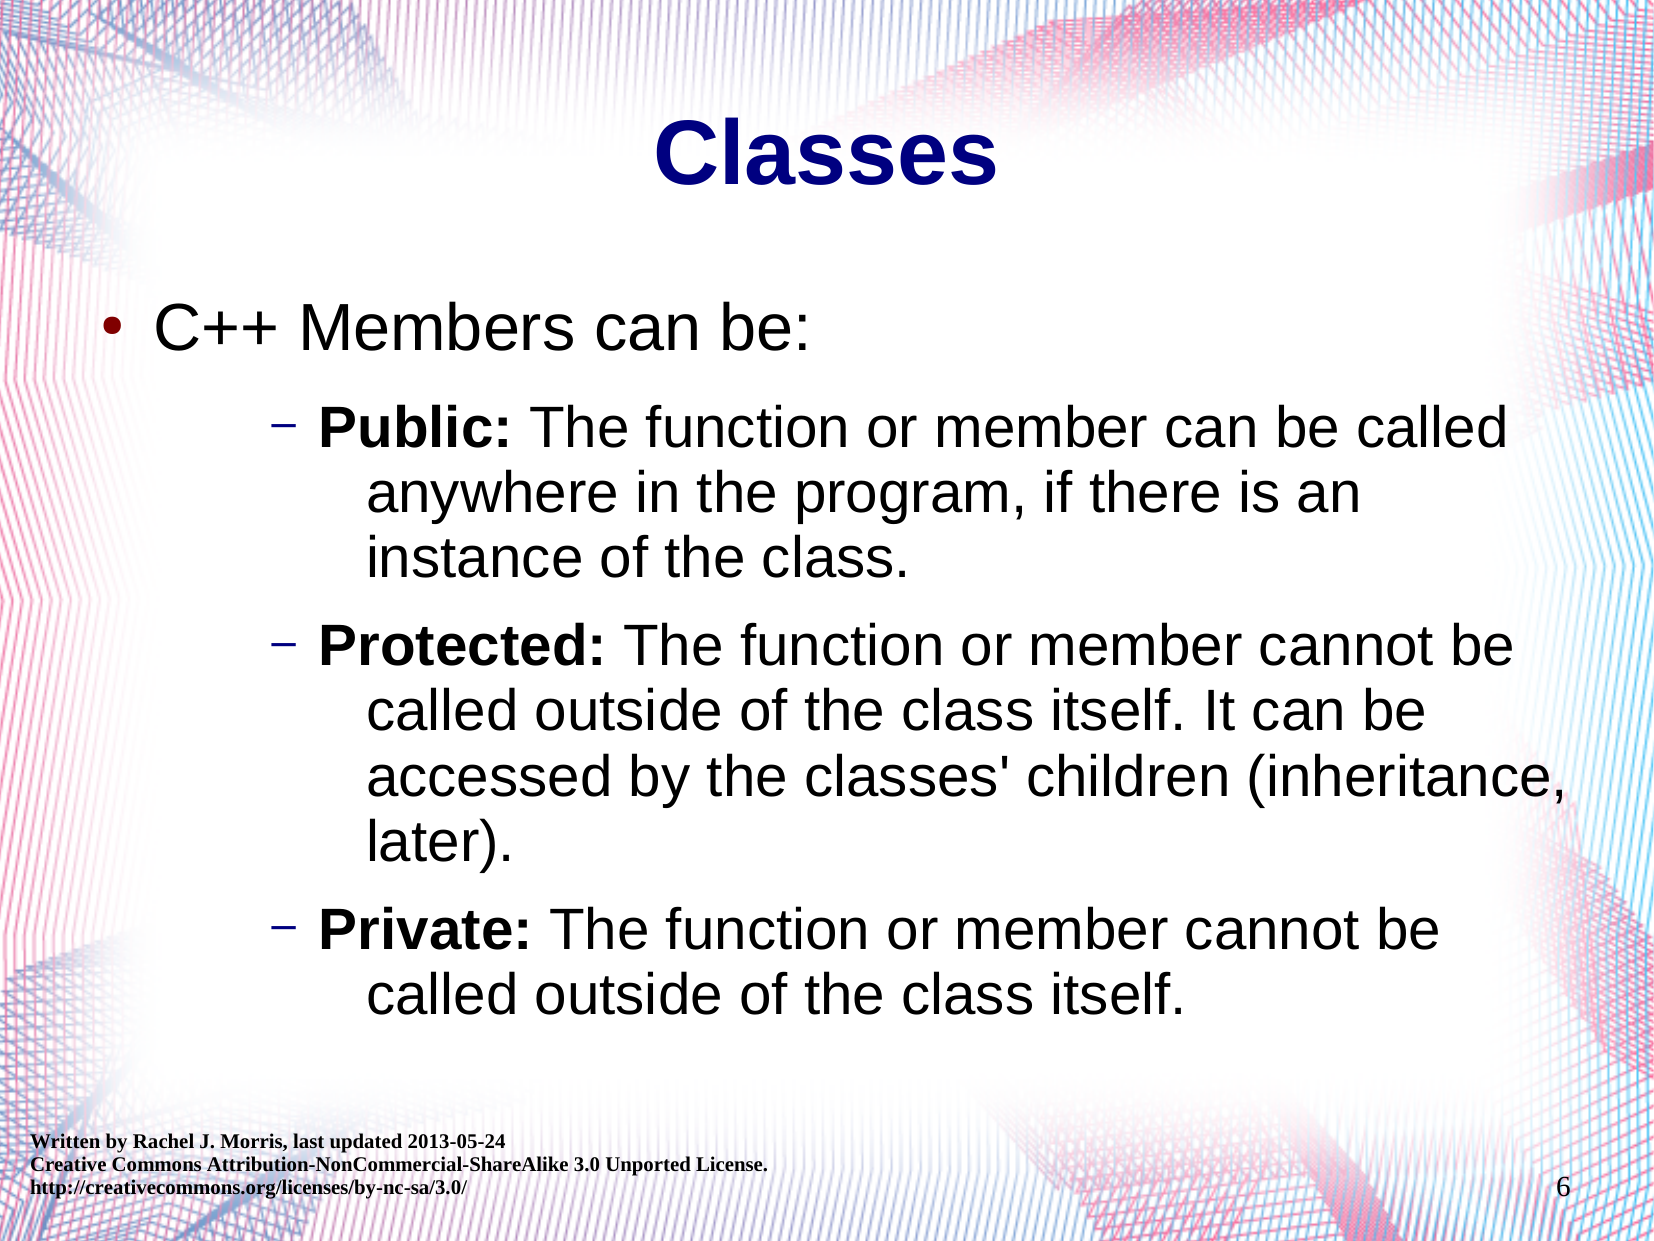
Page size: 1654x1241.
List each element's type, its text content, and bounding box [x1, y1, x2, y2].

list C++ Members can be: Public: The function or member can be called anywhere in the program, if there is an instance of the class. Protected: The function or member cannot be called outside of the class itself. It can be accessed by the classes' children (inheritance, later). Private: The function or member cannot be called outside of the class itself. [82, 290, 1571, 1030]
picture [0, 0, 1654, 1241]
title Classes [82, 49, 1571, 257]
